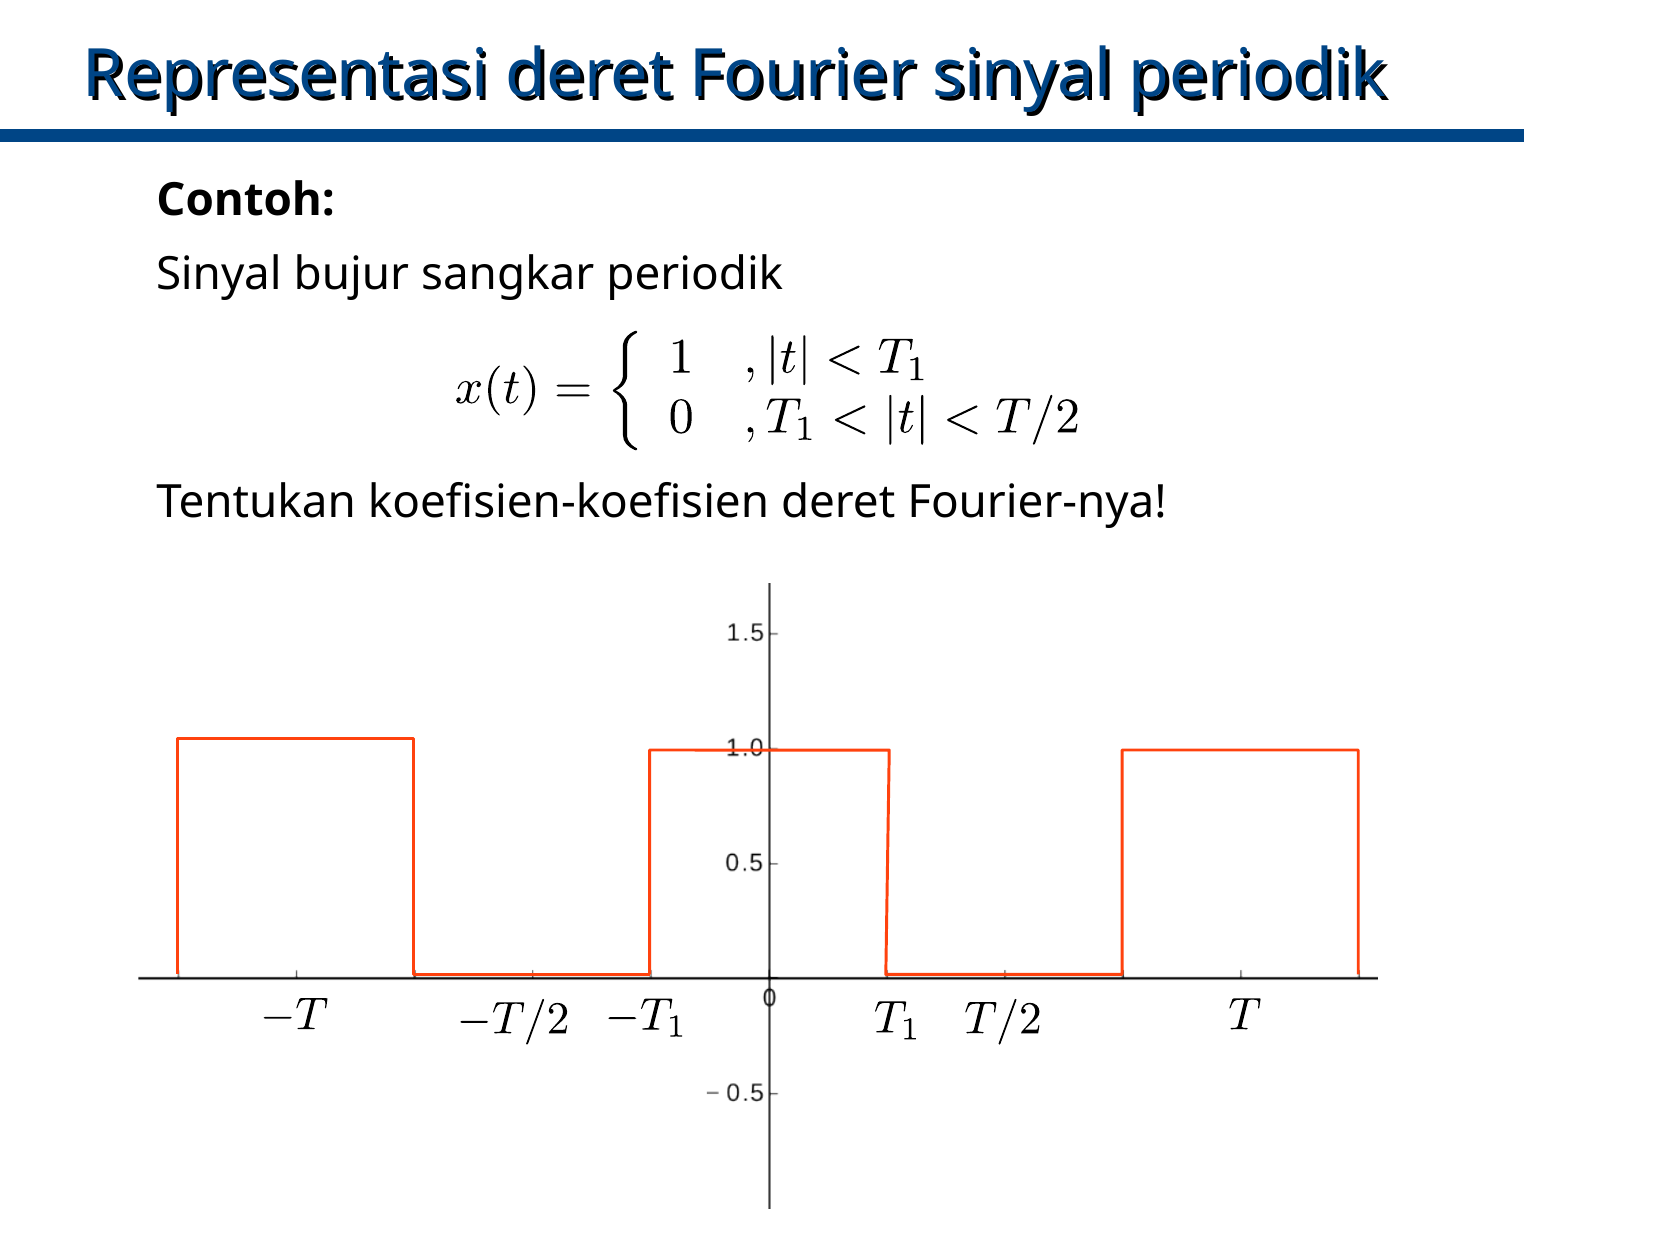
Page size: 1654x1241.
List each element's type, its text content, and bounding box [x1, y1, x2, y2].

text_box [0, 129, 1524, 142]
text_box [259, 998, 329, 1033]
text_box Contoh: [141, 159, 348, 232]
text_box [454, 330, 1081, 451]
text_box Representasi deret Fourier sinyal periodik [82, 0, 1654, 156]
picture [138, 583, 1378, 1209]
text_box [1228, 998, 1262, 1030]
text_box Tentukan koefisien-koefisien deret Fourier-nya! [141, 460, 1189, 532]
text_box Sinyal bujur sangkar periodik [141, 232, 946, 304]
text_box [456, 998, 570, 1045]
text_box [964, 998, 1042, 1045]
